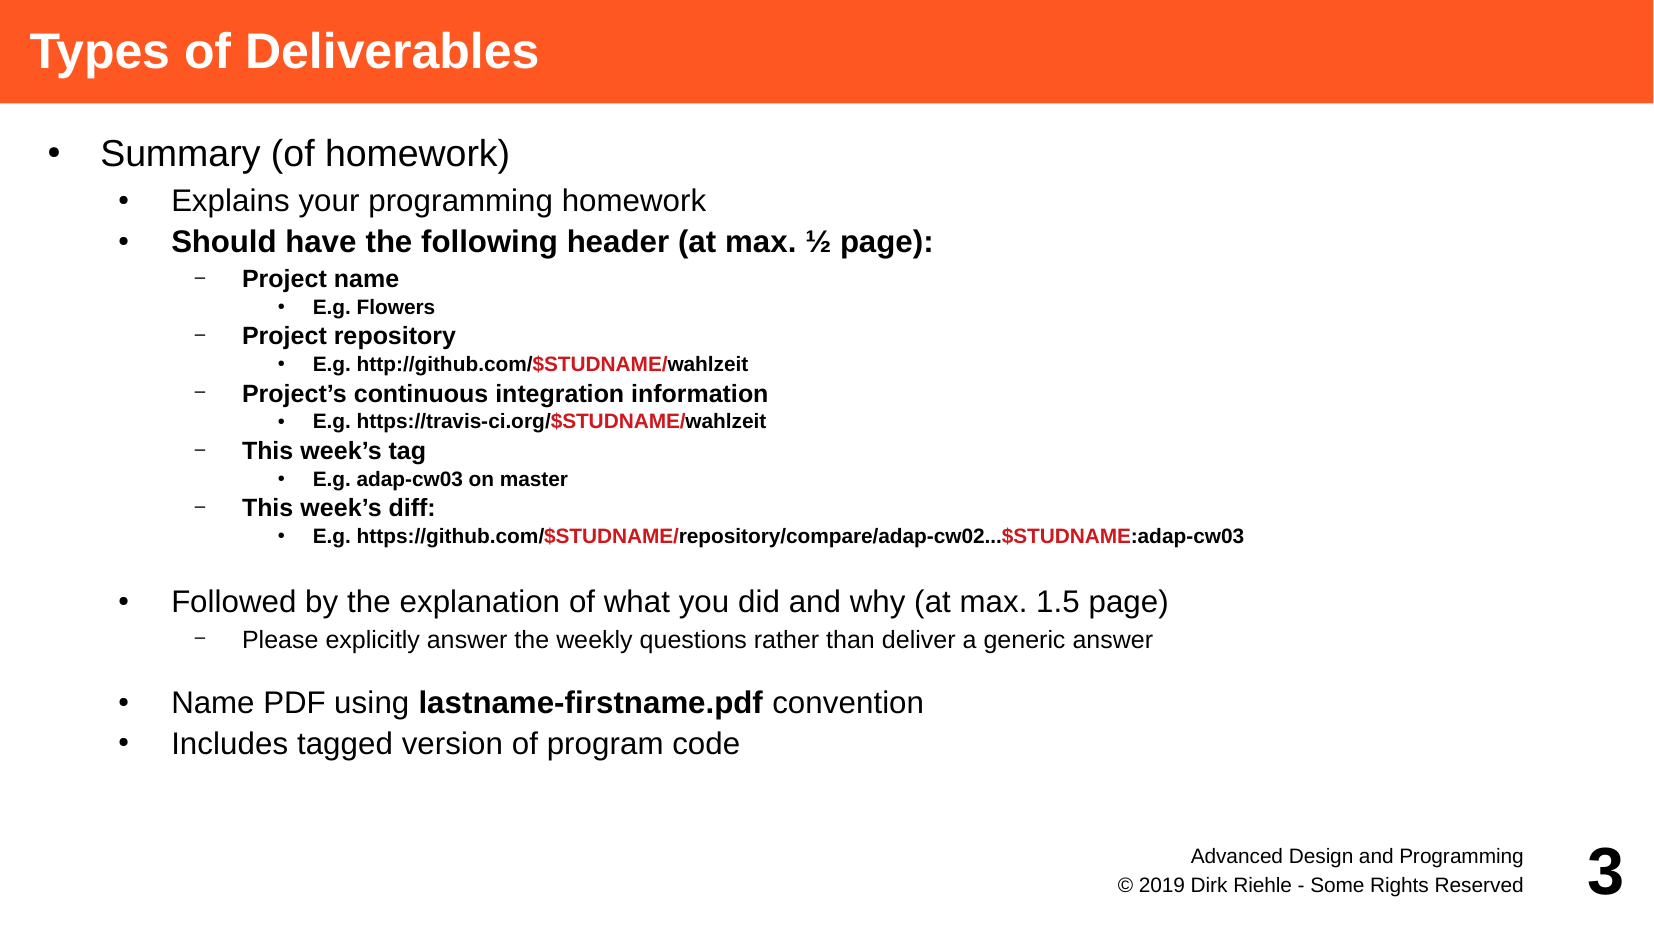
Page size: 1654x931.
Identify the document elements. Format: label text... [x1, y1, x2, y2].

list Summary (of homework) Explains your programming homework Should have the following header (at max. ½ page): Project name E.g. Flowers Project repository E.g. http://github.com/$STUDNAME/wahlzeit Project’s continuous integration information E.g. https://travis-ci.org/$STUDNAME/wahlzeit This week’s tag E.g. adap-cw03 on master This week’s diff: E.g. https://github.com/$STUDNAME/repository/compare/adap-cw02...$STUDNAME:adap-cw03 Followed by the explanation of what you did and why (at max. 1.5 page) Please explicitly answer the weekly questions rather than deliver a generic answer Name PDF using lastname-firstname.pdf convention Includes tagged version of program code [29, 132, 1625, 813]
title Types of Deliverables [0, 0, 1654, 104]
